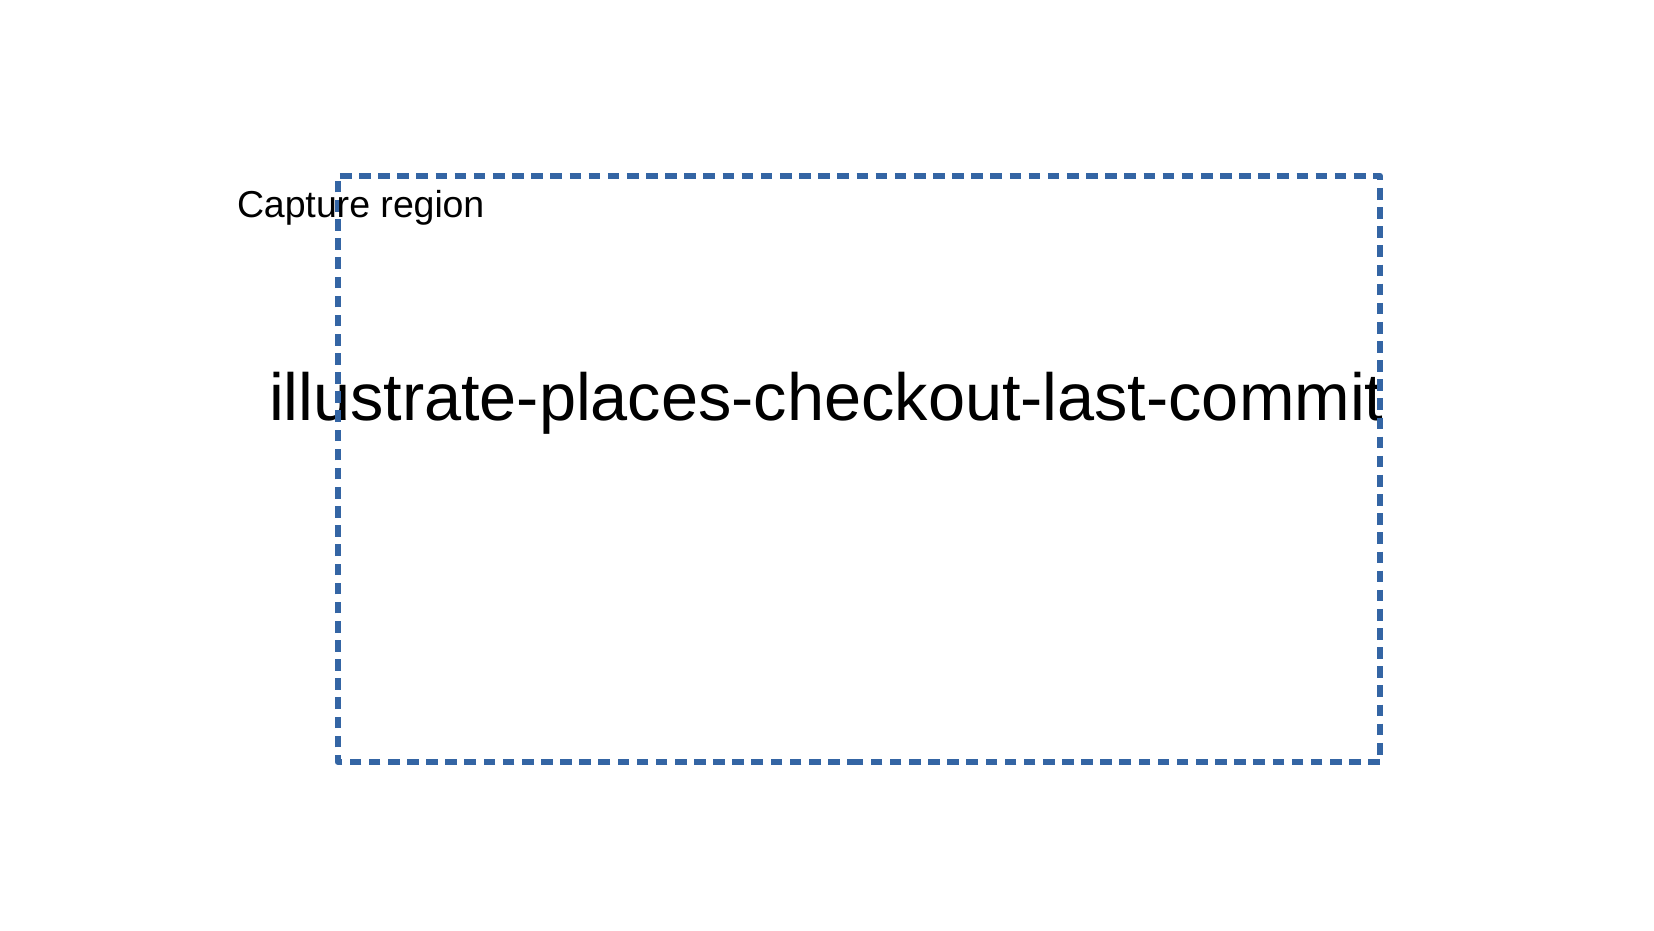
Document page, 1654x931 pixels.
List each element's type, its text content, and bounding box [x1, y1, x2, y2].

text_box Capture region [222, 175, 500, 233]
subtitle illustrate-places-checkout-last-commit [82, 37, 1571, 757]
